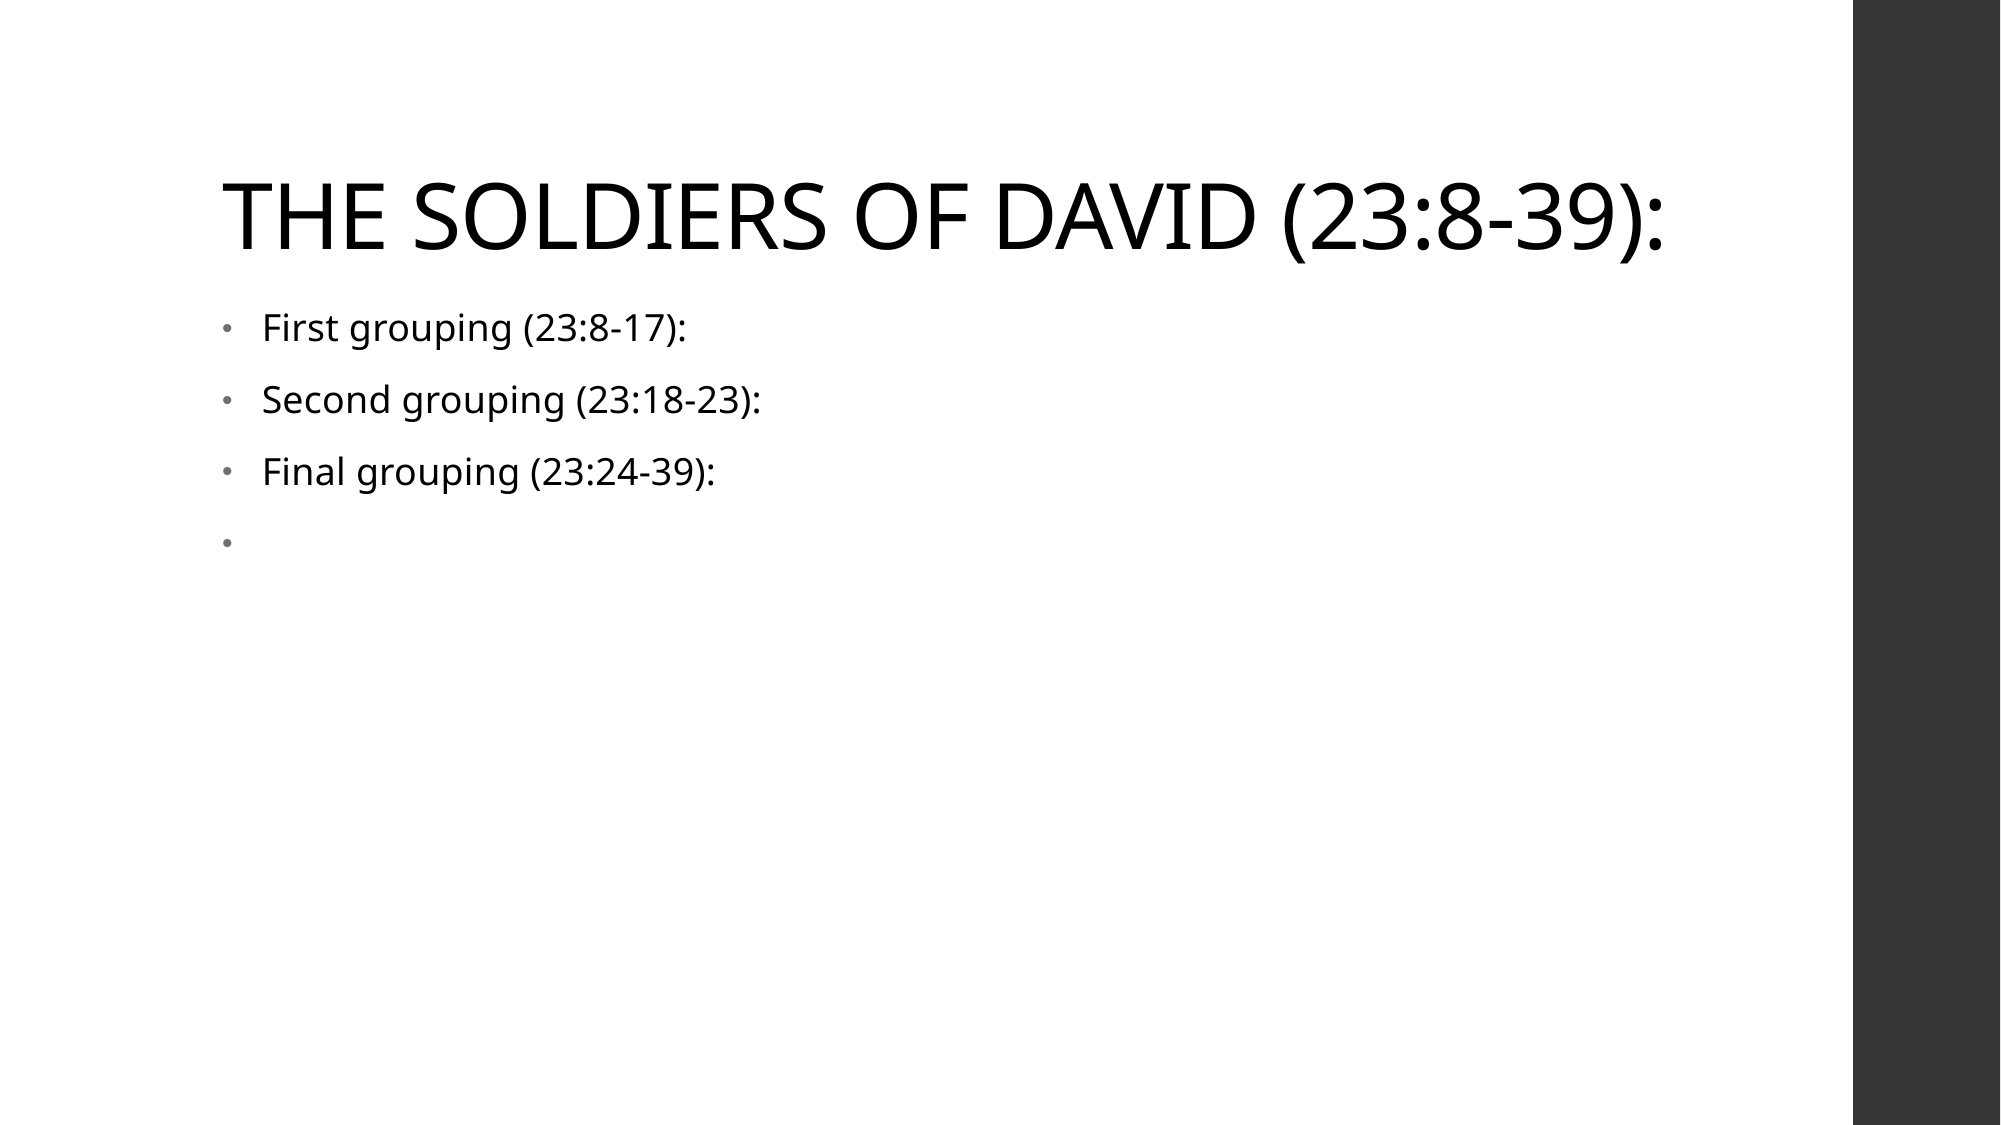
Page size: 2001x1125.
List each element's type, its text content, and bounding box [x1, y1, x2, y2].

list First grouping (23:8-17): Second grouping (23:18-23): Final grouping (23:24-39): [206, 299, 1617, 1014]
title THE SOLDIERS OF DAVID (23:8-39): [206, 60, 1797, 278]
